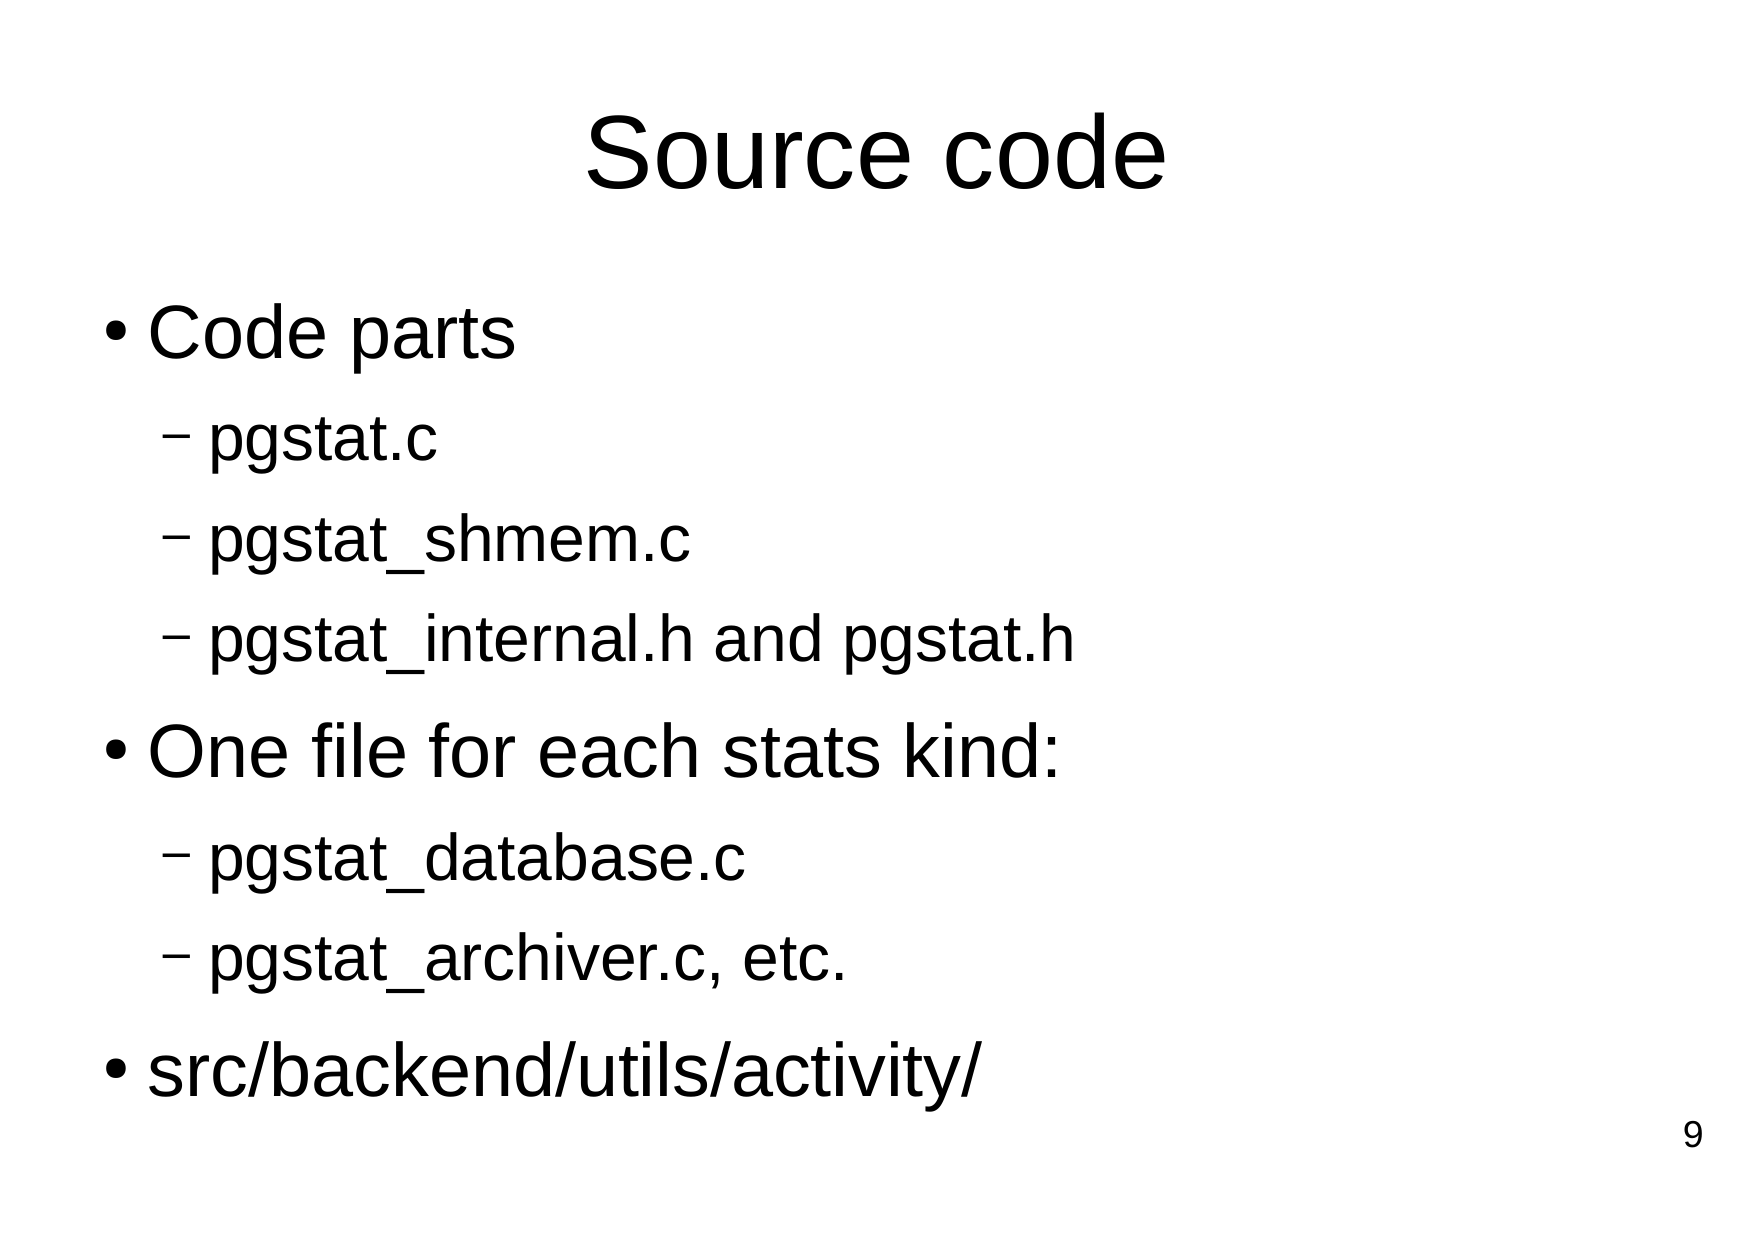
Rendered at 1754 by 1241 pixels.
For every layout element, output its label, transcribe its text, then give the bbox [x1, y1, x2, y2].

title Source code [87, 49, 1667, 257]
text_box <number> [1447, 1106, 1719, 1201]
list Code parts pgstat.c pgstat_shmem.c pgstat_internal.h and pgstat.h One file for each stats kind: pgstat_database.c pgstat_archiver.c, etc. src/backend/utils/activity/ [87, 290, 1667, 1120]
